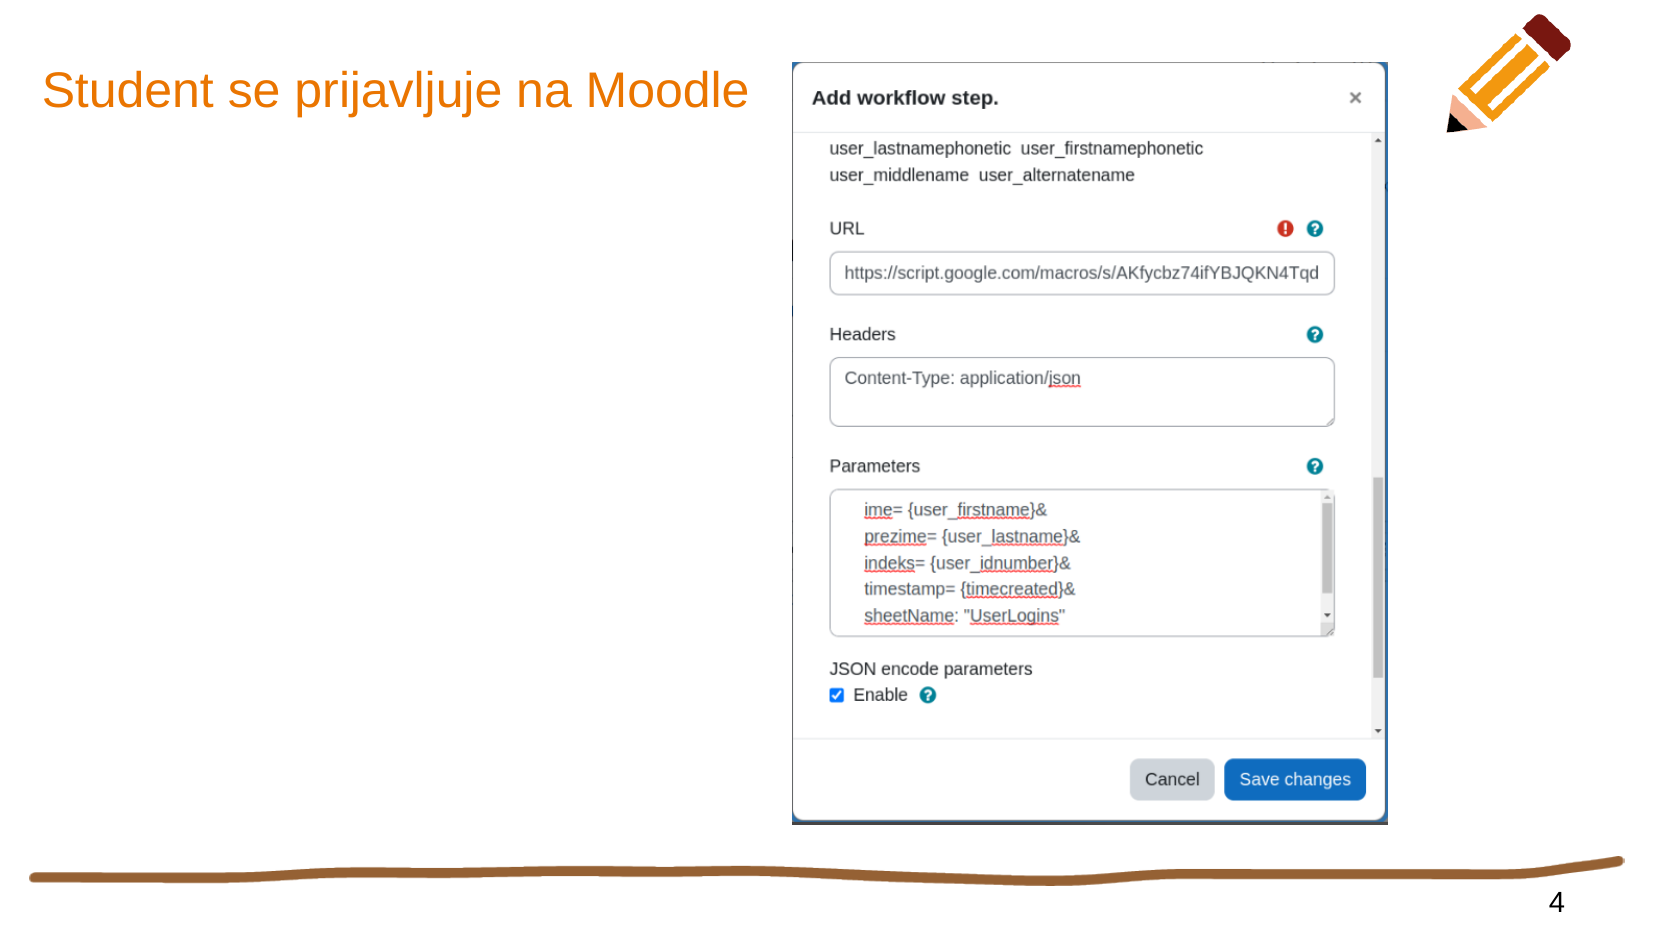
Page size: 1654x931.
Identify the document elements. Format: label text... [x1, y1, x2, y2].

picture [792, 62, 1388, 826]
picture [1446, 14, 1571, 133]
picture [29, 856, 1625, 886]
title Student se prijavljuje na Moodle [0, 29, 1051, 133]
